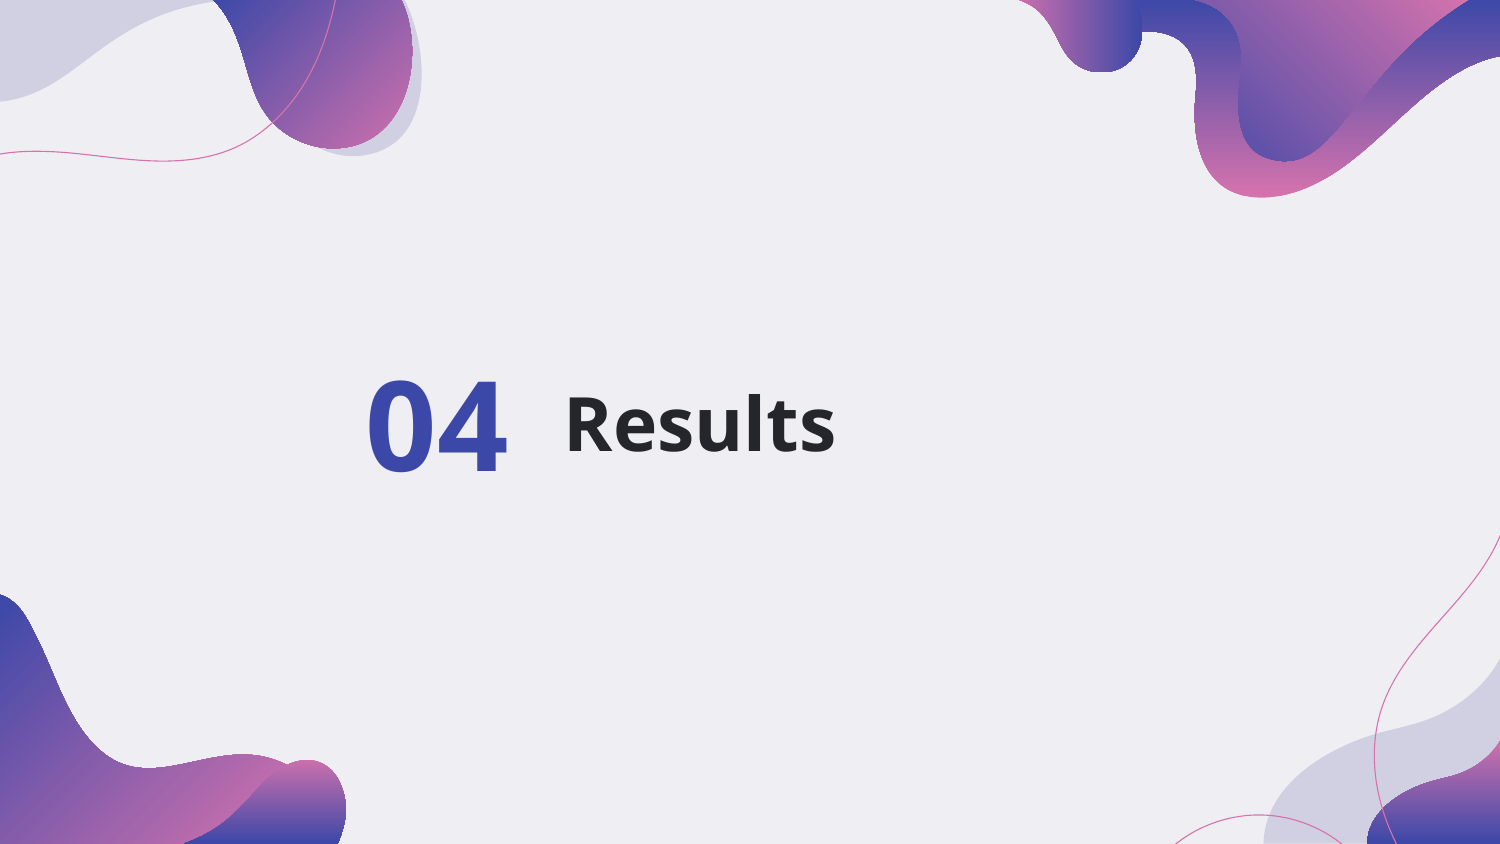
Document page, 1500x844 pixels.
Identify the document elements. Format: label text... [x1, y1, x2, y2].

title Results [548, 318, 1160, 525]
title 04 [320, 352, 524, 491]
